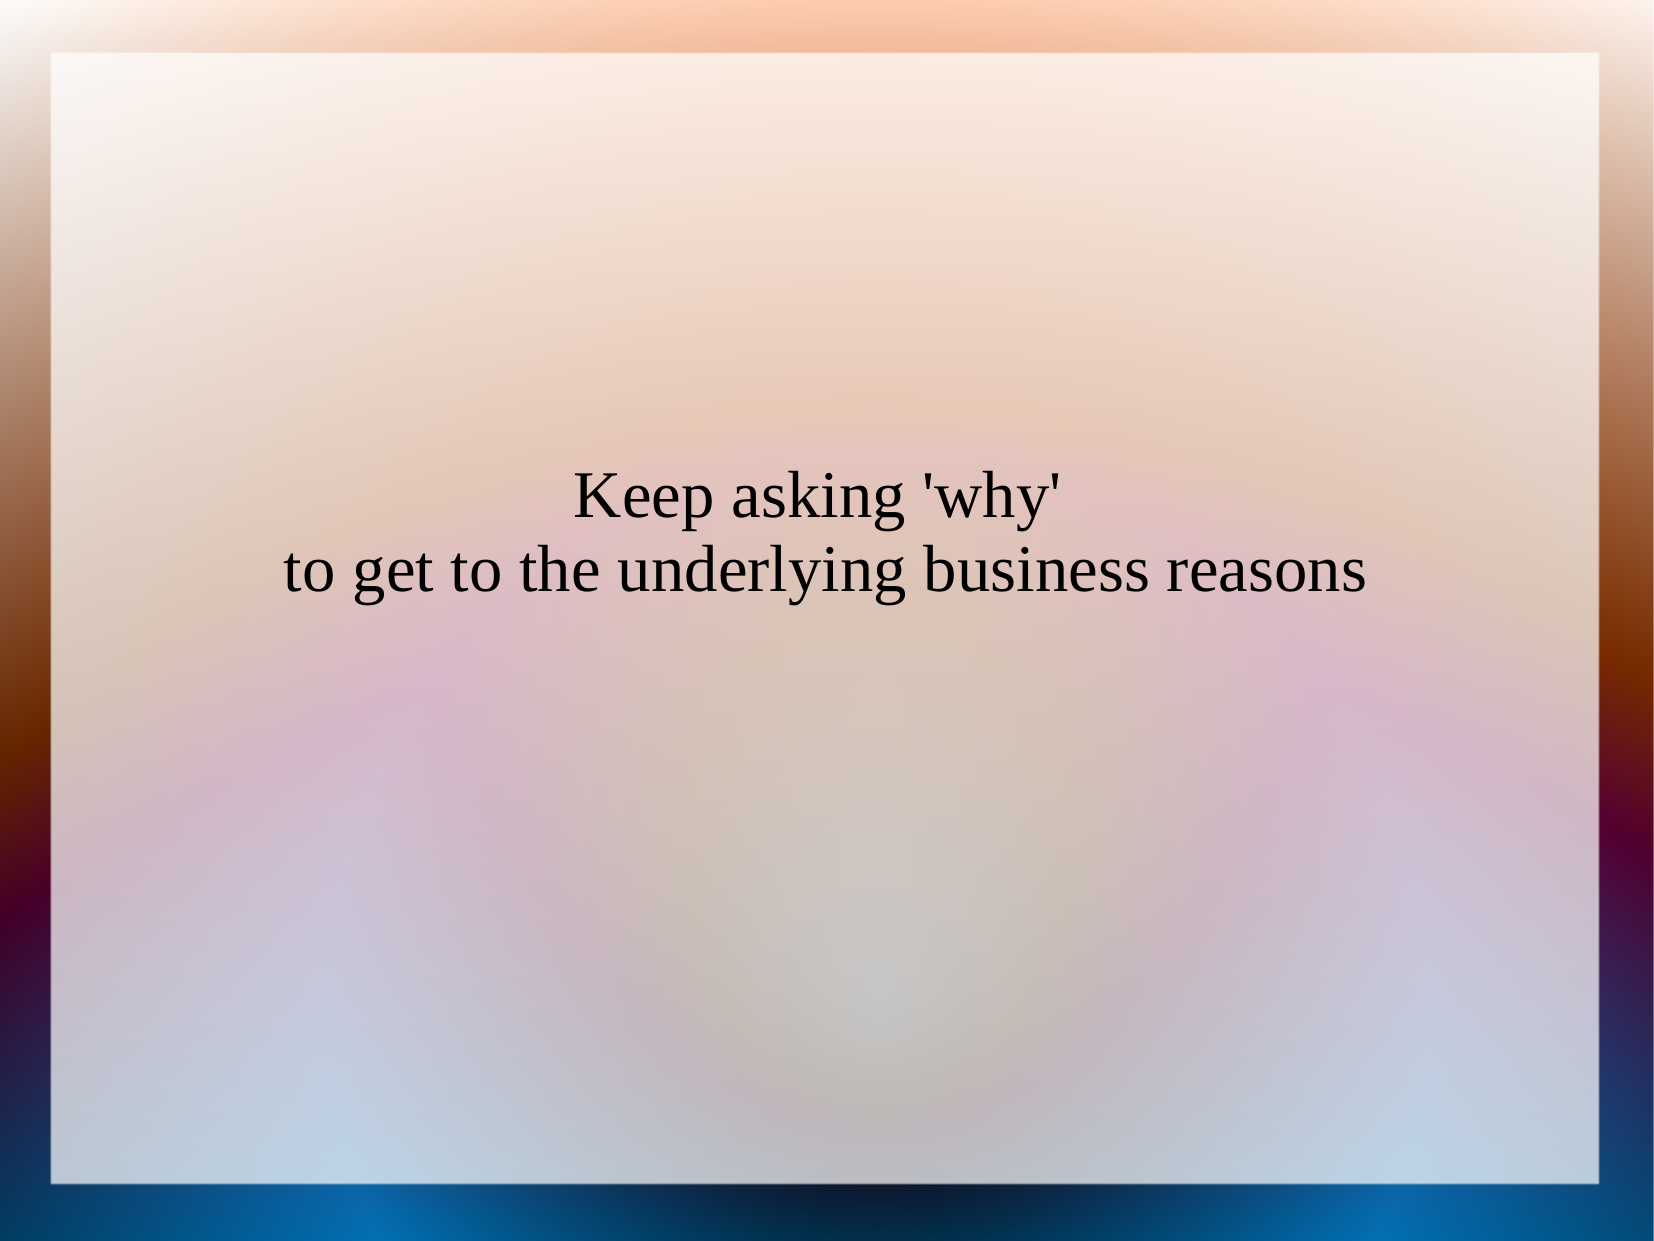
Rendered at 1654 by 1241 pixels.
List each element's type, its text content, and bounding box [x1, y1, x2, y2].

picture [0, 0, 1654, 1241]
subtitle Keep asking 'why' to get to the underlying business reasons [82, 55, 1571, 1010]
